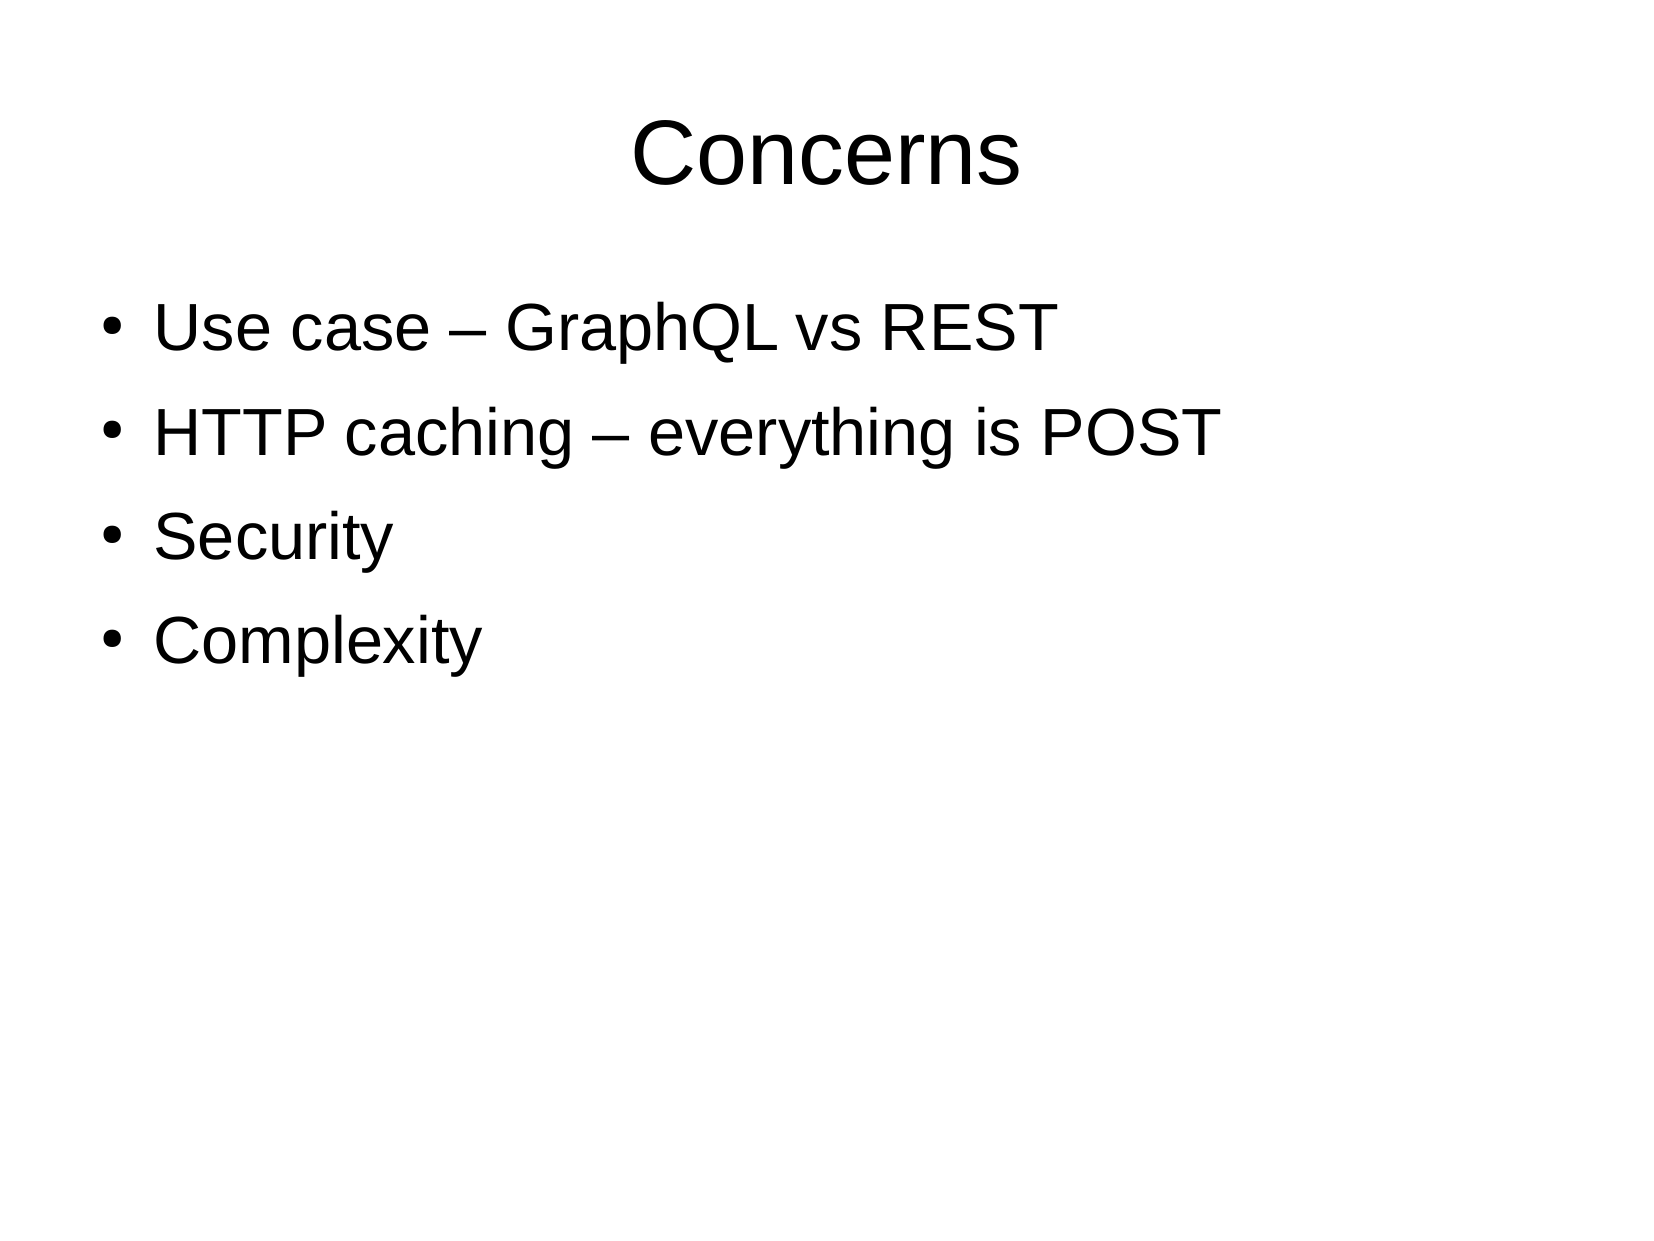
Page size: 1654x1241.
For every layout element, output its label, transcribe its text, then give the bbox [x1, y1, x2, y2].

list Use case – GraphQL vs REST HTTP caching – everything is POST Security Complexity [82, 290, 1571, 1010]
title Concerns [82, 49, 1571, 257]
